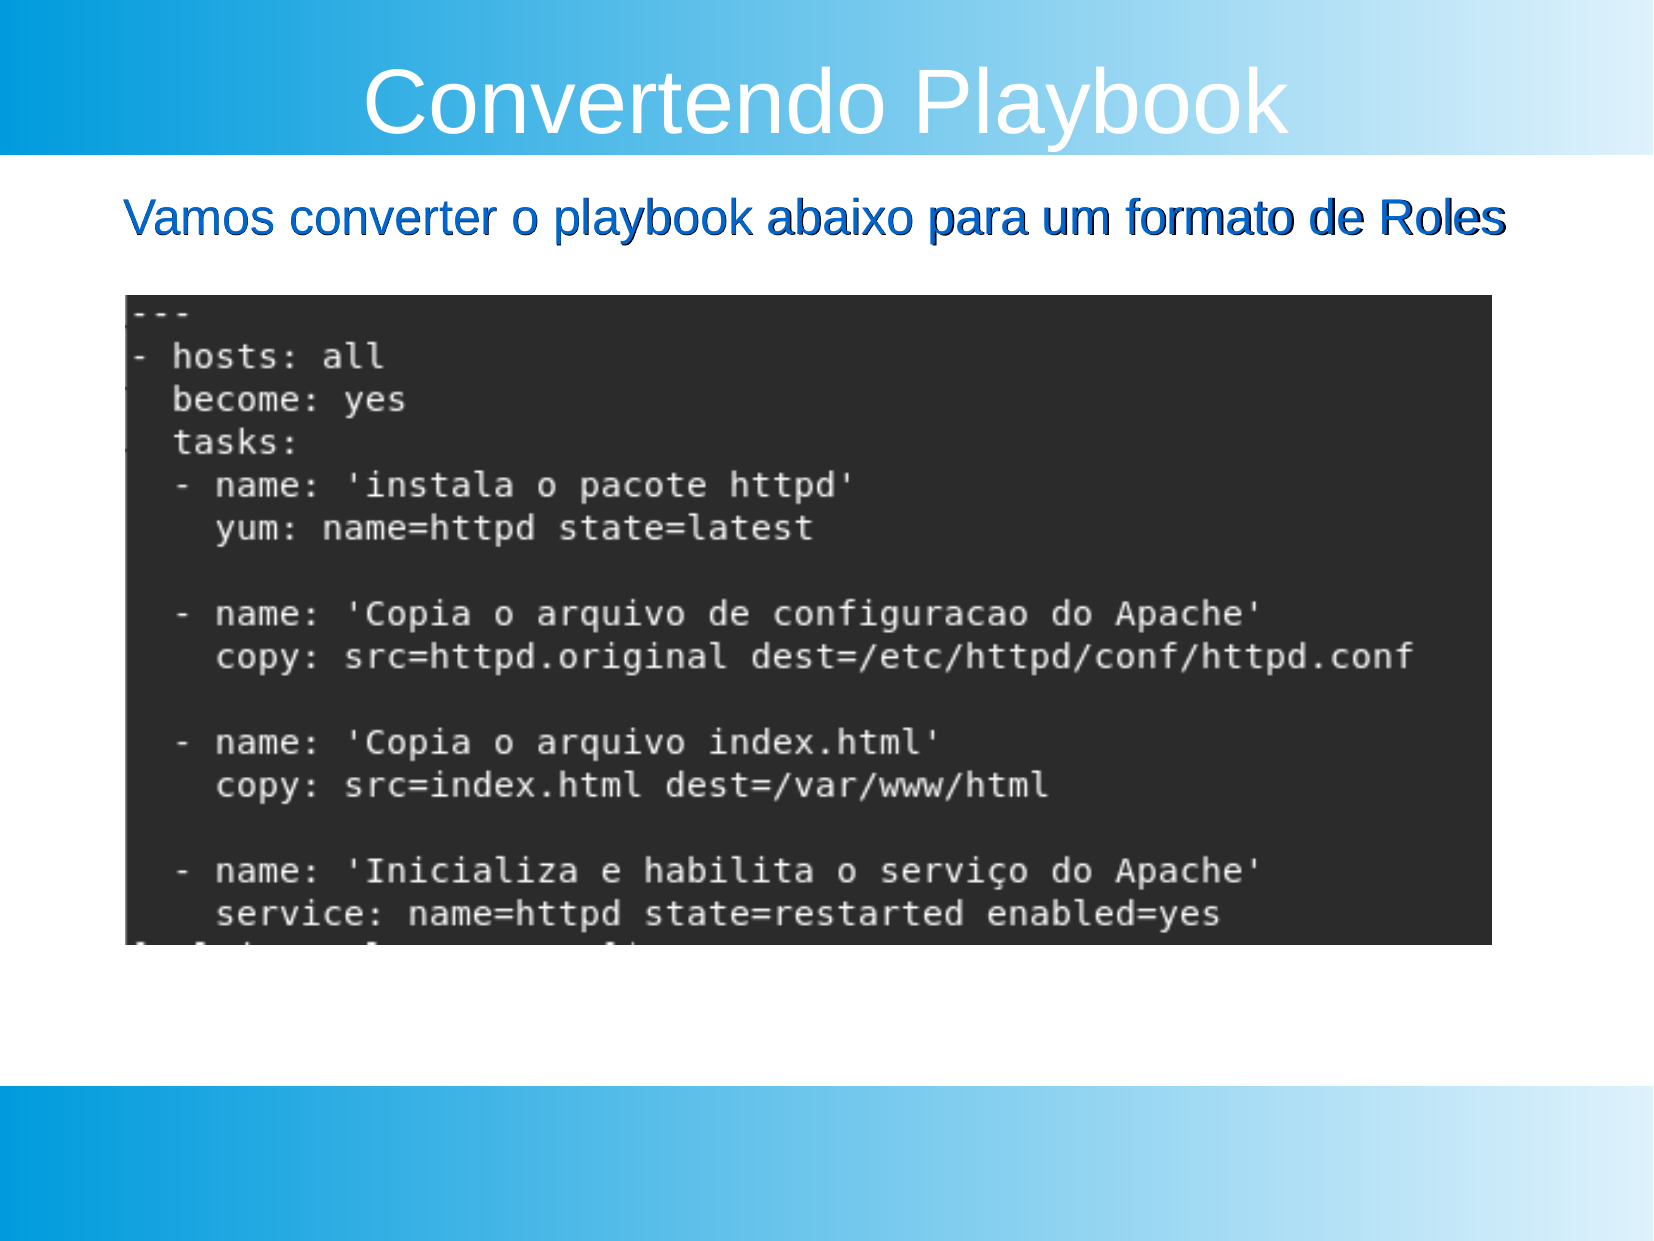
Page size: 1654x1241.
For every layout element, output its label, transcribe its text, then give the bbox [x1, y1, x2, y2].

picture [125, 295, 1492, 945]
list Vamos converter o playbook abaixo para um formato de Roles [70, 189, 1560, 249]
title Convertendo Playbook [82, 49, 1571, 155]
